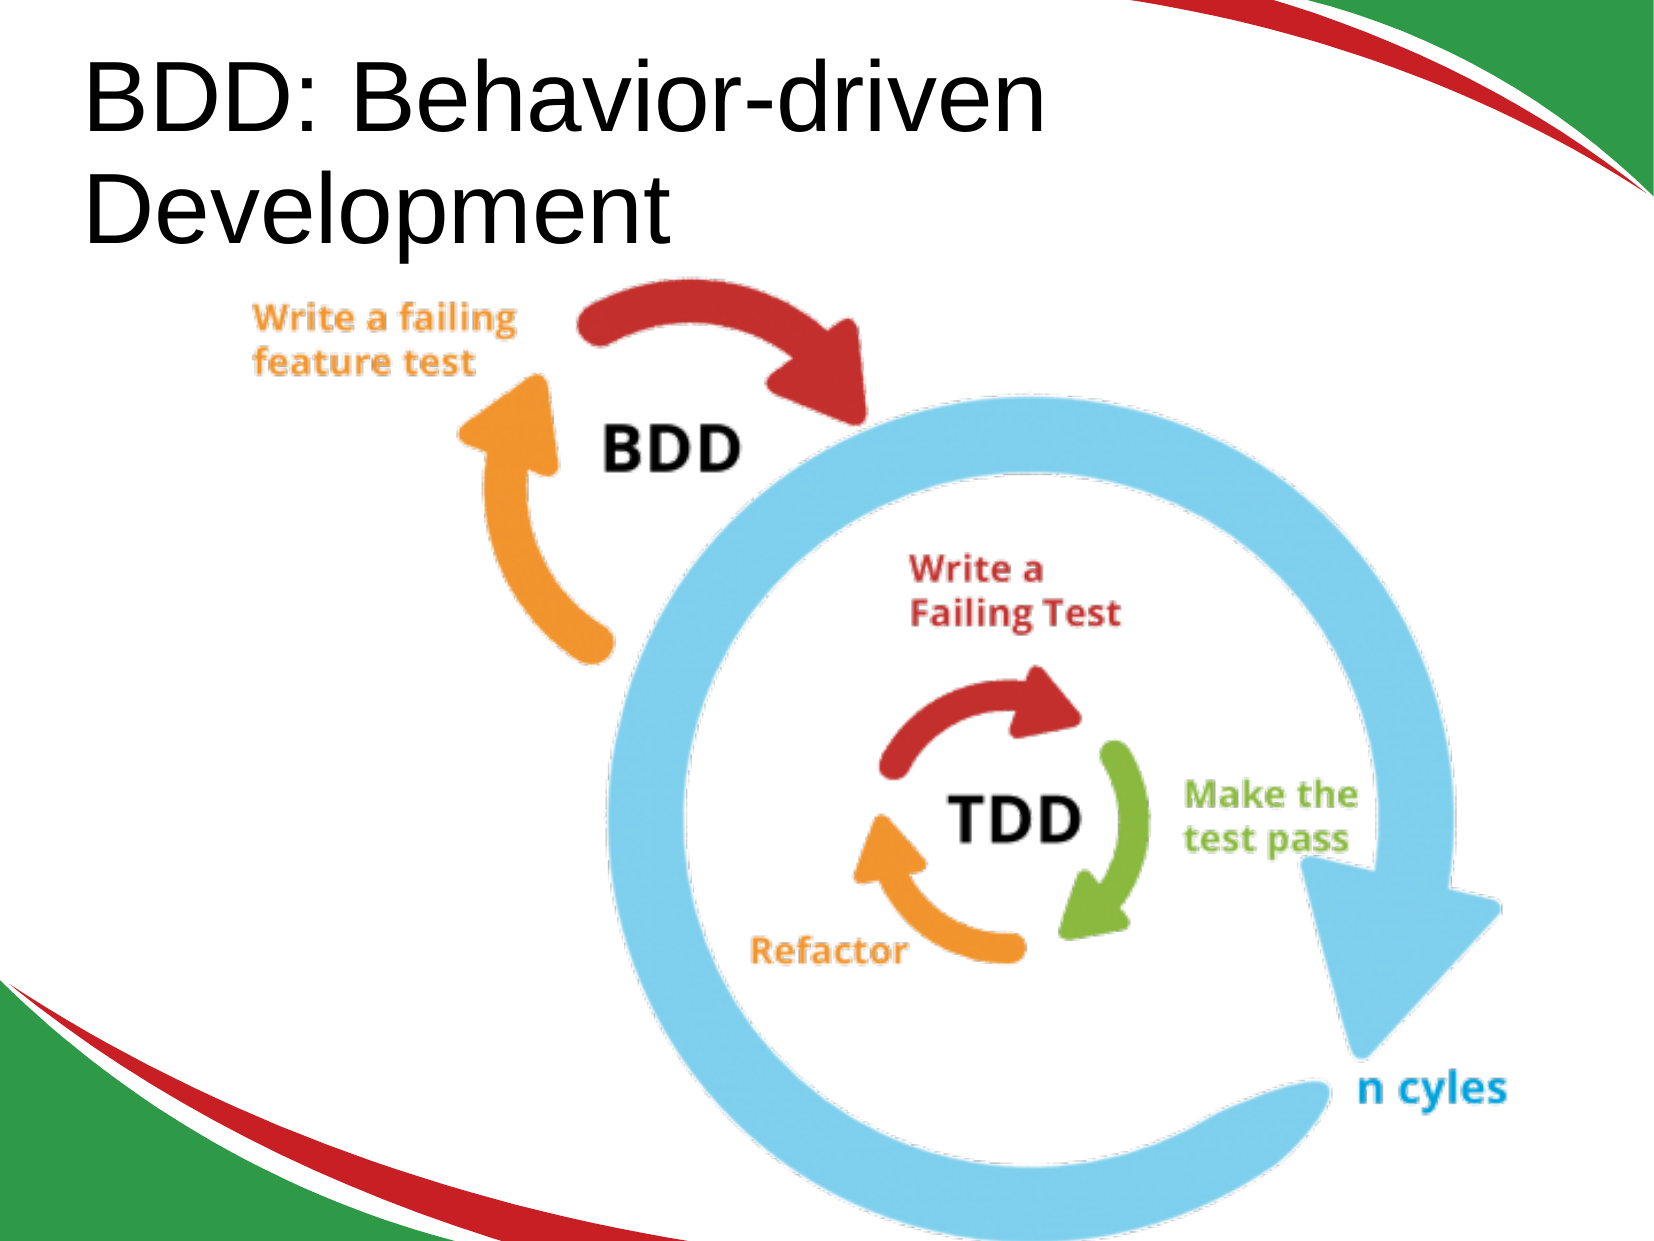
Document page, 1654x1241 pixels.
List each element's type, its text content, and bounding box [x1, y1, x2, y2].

title BDD: Behavior-driven Development [82, 41, 1571, 265]
picture [182, 218, 1560, 1241]
